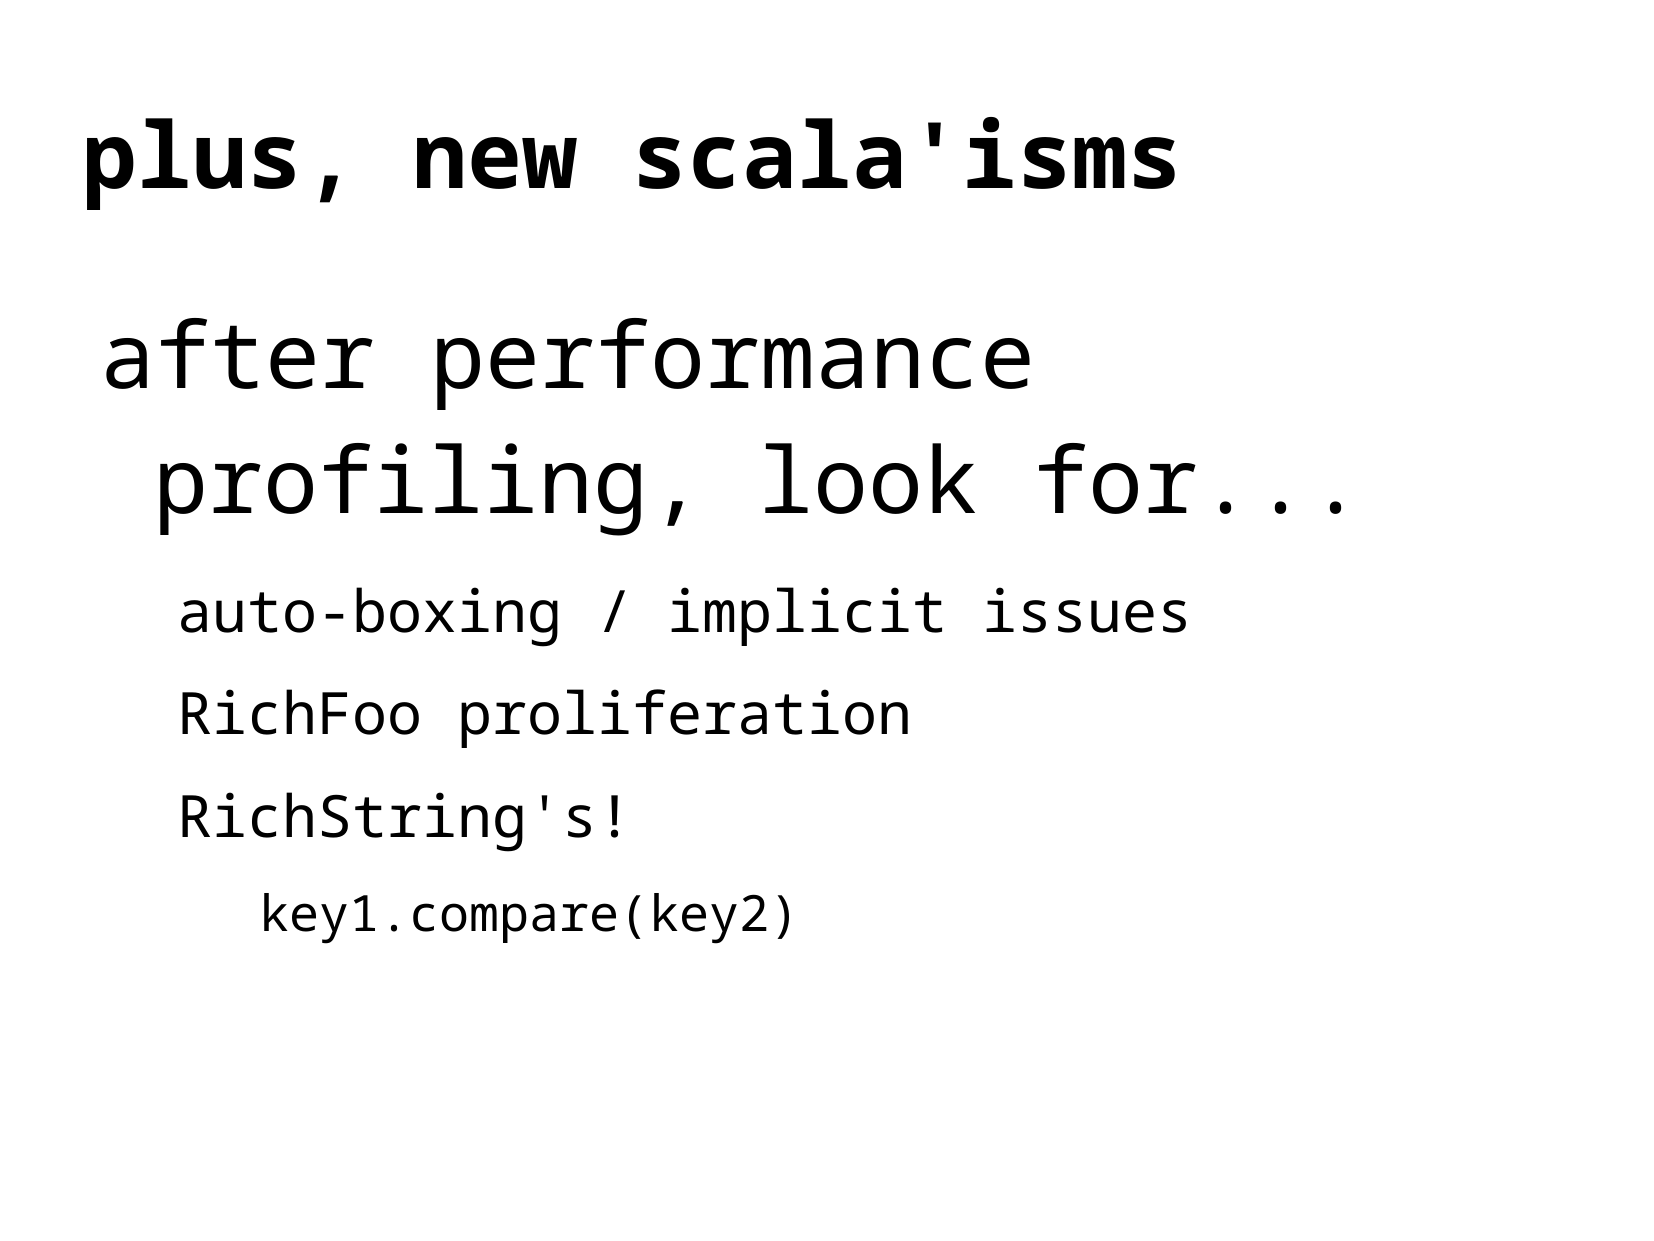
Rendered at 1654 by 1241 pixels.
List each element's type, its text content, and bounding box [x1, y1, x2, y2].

title plus, new scala'isms [82, 49, 1571, 257]
list after performance profiling, look for... auto-boxing / implicit issues RichFoo proliferation RichString's! key1.compare(key2) [82, 290, 1571, 1094]
